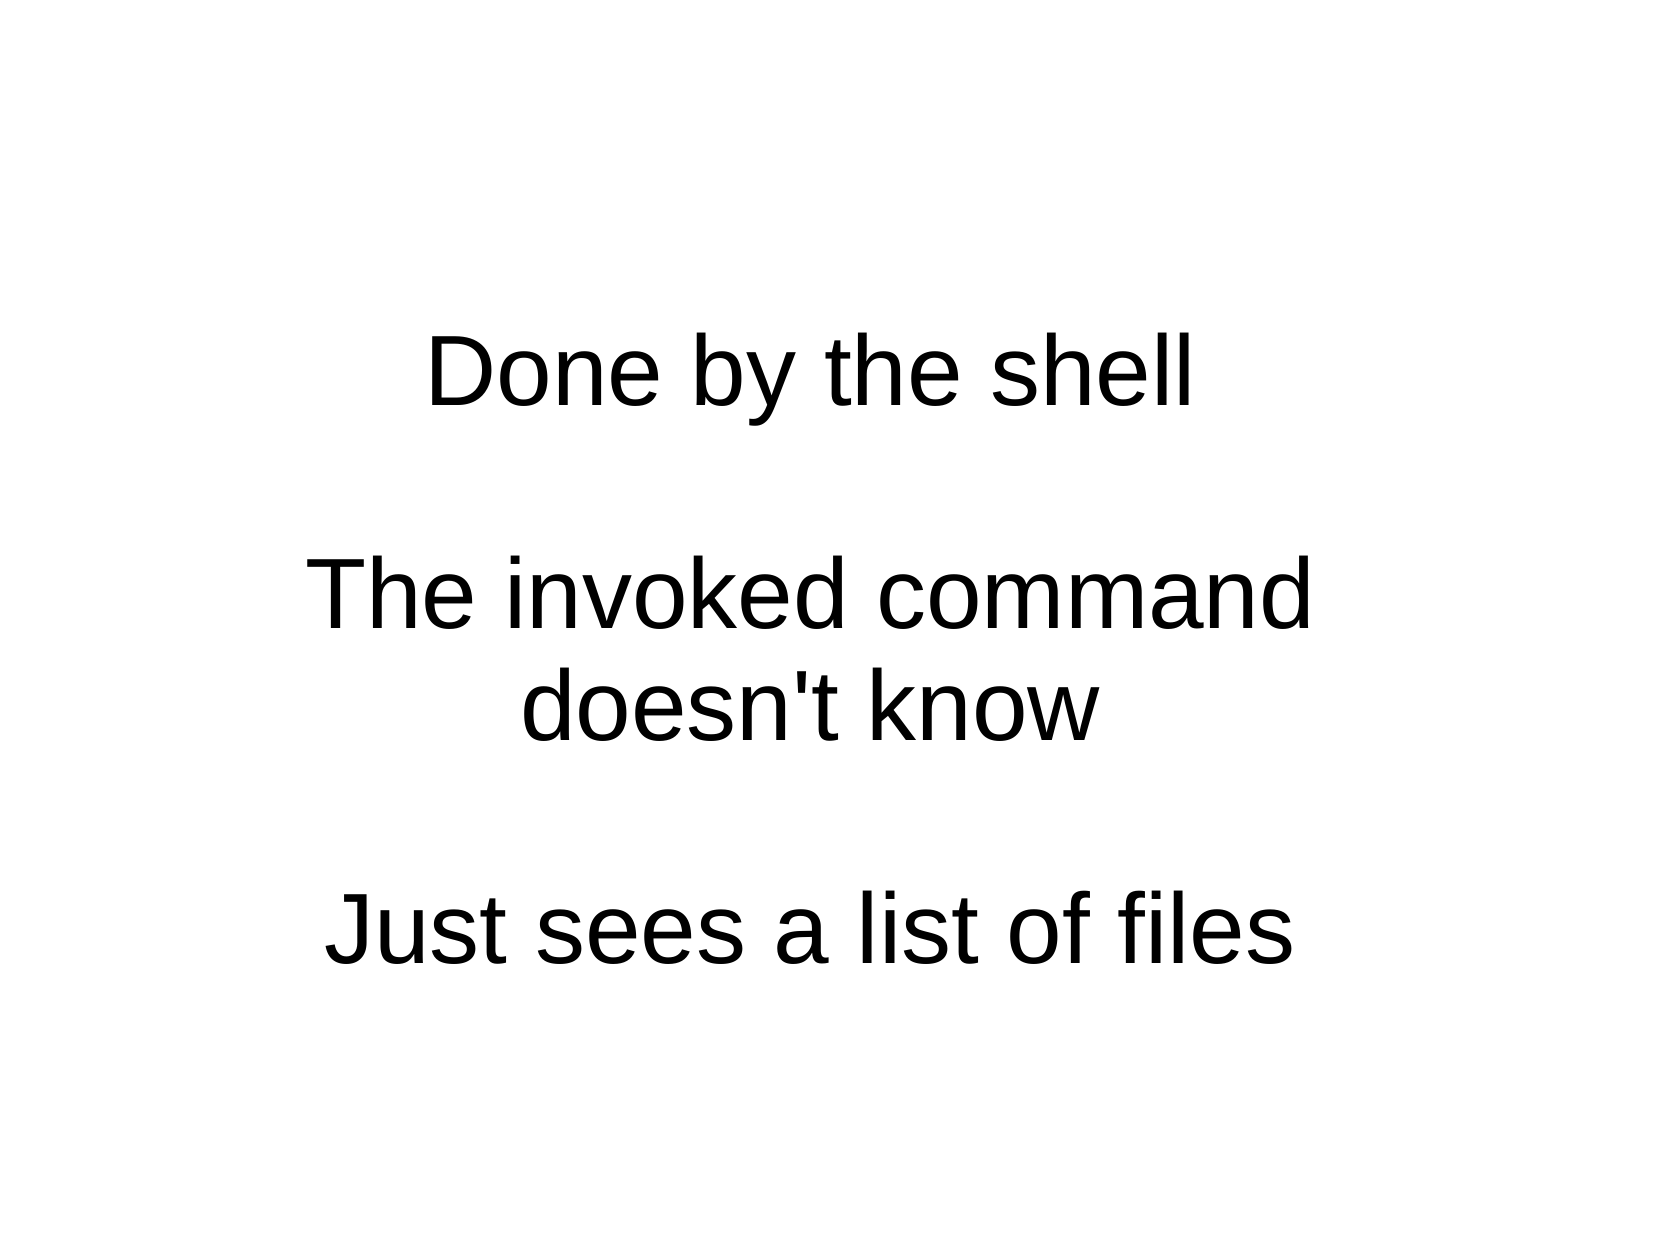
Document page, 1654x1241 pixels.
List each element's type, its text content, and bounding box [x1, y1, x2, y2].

text_box Done by the shell The invoked command doesn't know Just sees a list of files [82, 290, 1538, 1010]
